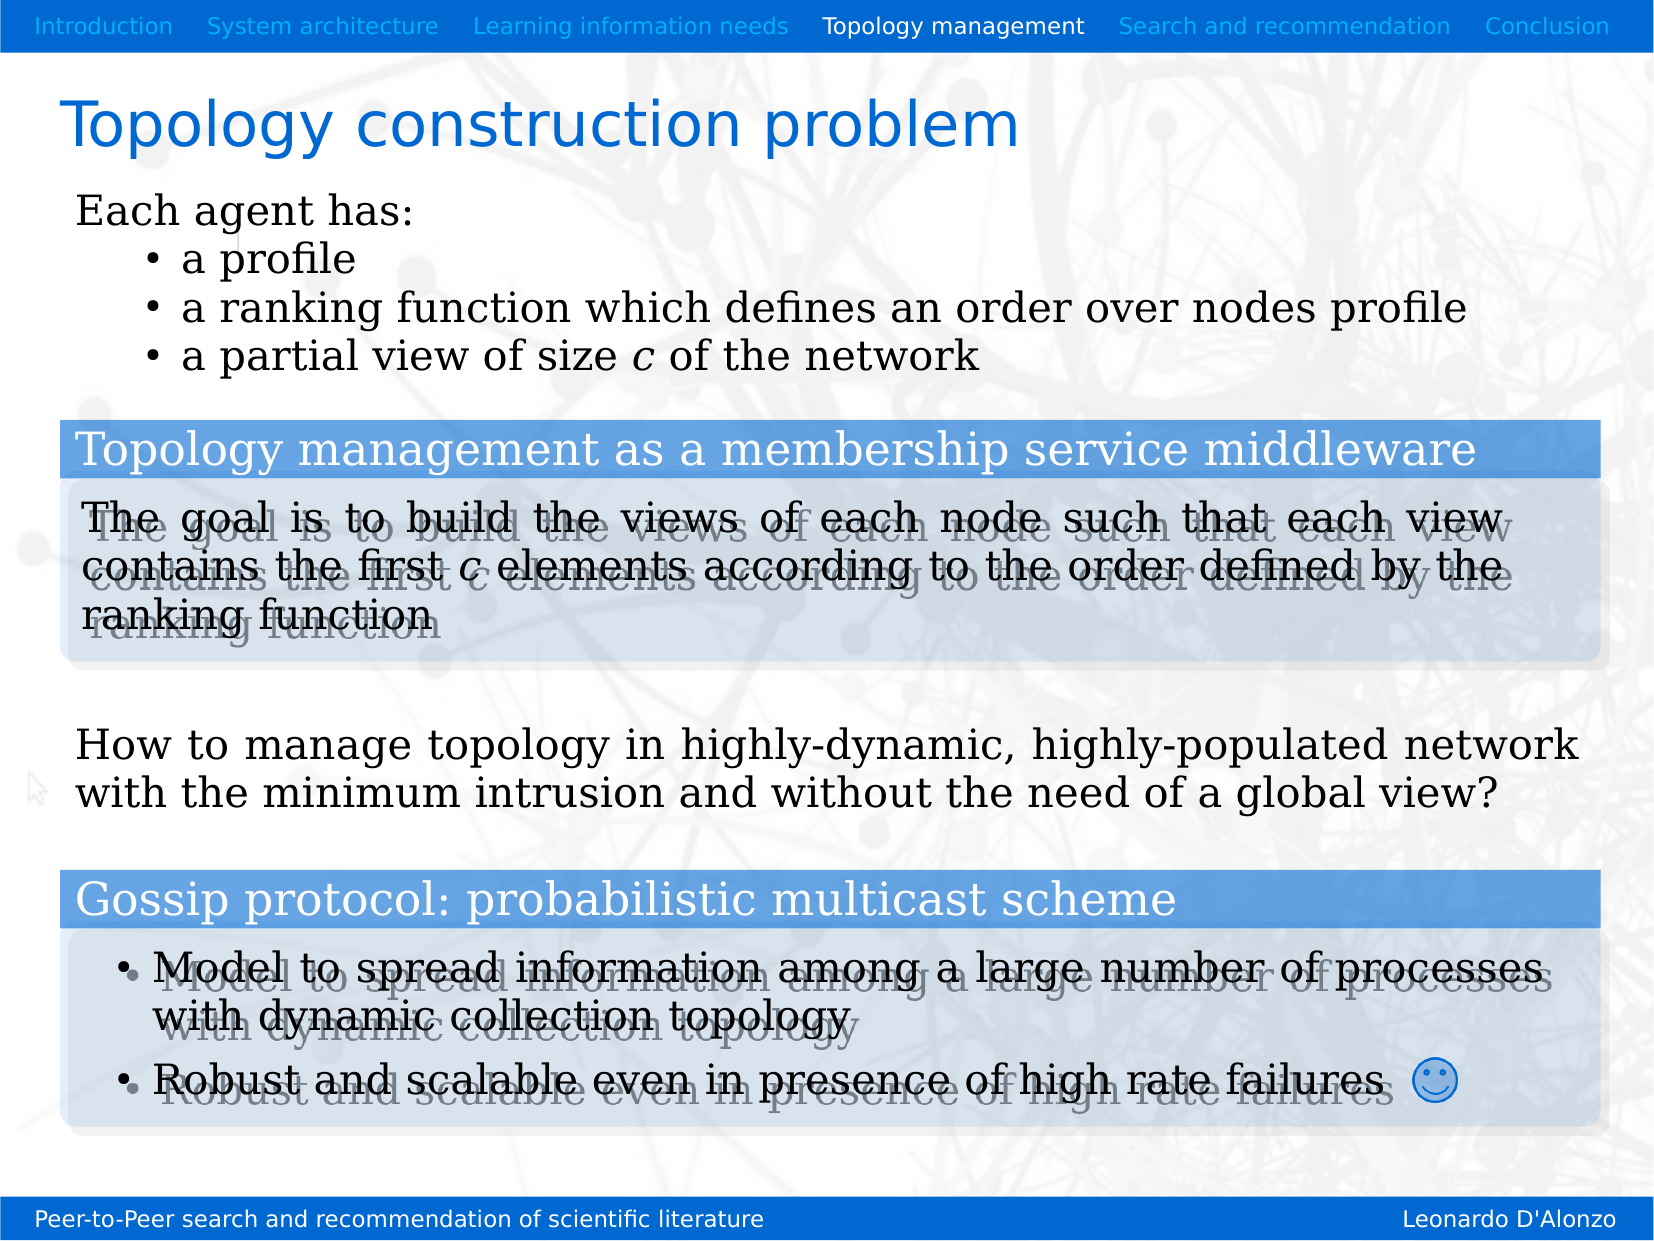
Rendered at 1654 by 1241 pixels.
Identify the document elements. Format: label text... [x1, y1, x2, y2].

text_box [0, 1196, 1654, 1241]
text_box Leonardo D'Alonzo [1387, 1198, 1647, 1241]
text_box Topology management as a membership service middleware [60, 419, 1601, 479]
text_box Search and recommendation [1103, 6, 1467, 48]
text_box Topology management [807, 6, 1100, 48]
text_box Peer-to-Peer search and recommendation of scientific literature [19, 1198, 898, 1241]
text_box How to manage topology in highly-dynamic, highly-populated network with the minimum intrusion and without the need of a global view? [60, 713, 1600, 869]
text_box Each agent has: a profile a ranking function which defines an order over nodes profile a partial view of size c of the network [60, 178, 1600, 393]
text_box System architecture [192, 6, 455, 48]
title Topology construction problem [60, 75, 1549, 175]
text_box The goal is to build the views of each node such that each view contains the first c elements according to the order defined by the ranking function [60, 479, 1601, 662]
text_box Gossip protocol: probabilistic multicast scheme [60, 869, 1601, 929]
text_box Conclusion [1470, 6, 1626, 48]
text_box [0, 0, 1654, 53]
text_box Learning information needs [458, 6, 804, 48]
text_box Introduction [19, 6, 189, 48]
picture [0, 53, 1654, 1196]
text_box Model to spread information among a large number of processes with dynamic collection topology Robust and scalable even in presence of high rate failures [60, 929, 1601, 1127]
